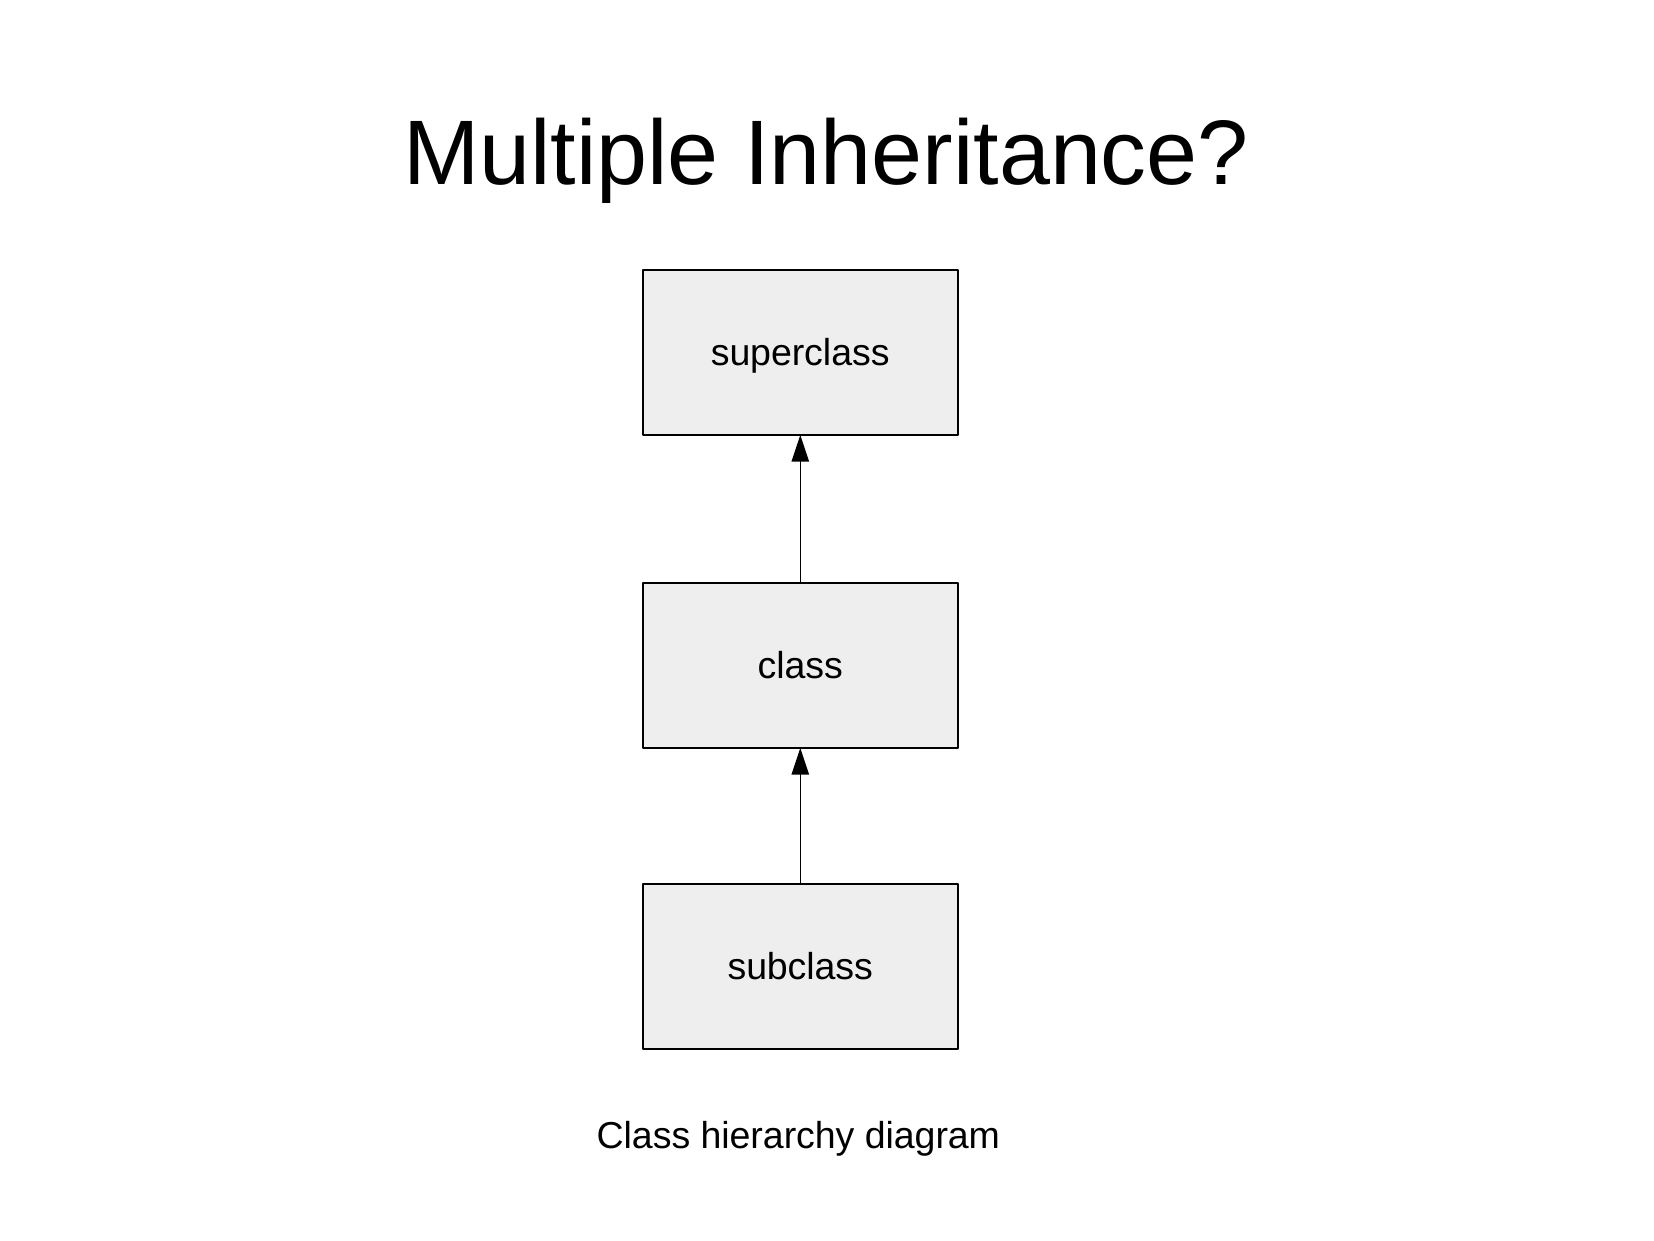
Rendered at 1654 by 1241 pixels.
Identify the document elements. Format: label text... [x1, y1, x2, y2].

text_box Class hierarchy diagram [581, 1107, 1077, 1165]
text_box class [642, 582, 958, 748]
text_box superclass [642, 270, 958, 436]
text_box subclass [642, 884, 958, 1050]
title Multiple Inheritance? [82, 49, 1571, 257]
